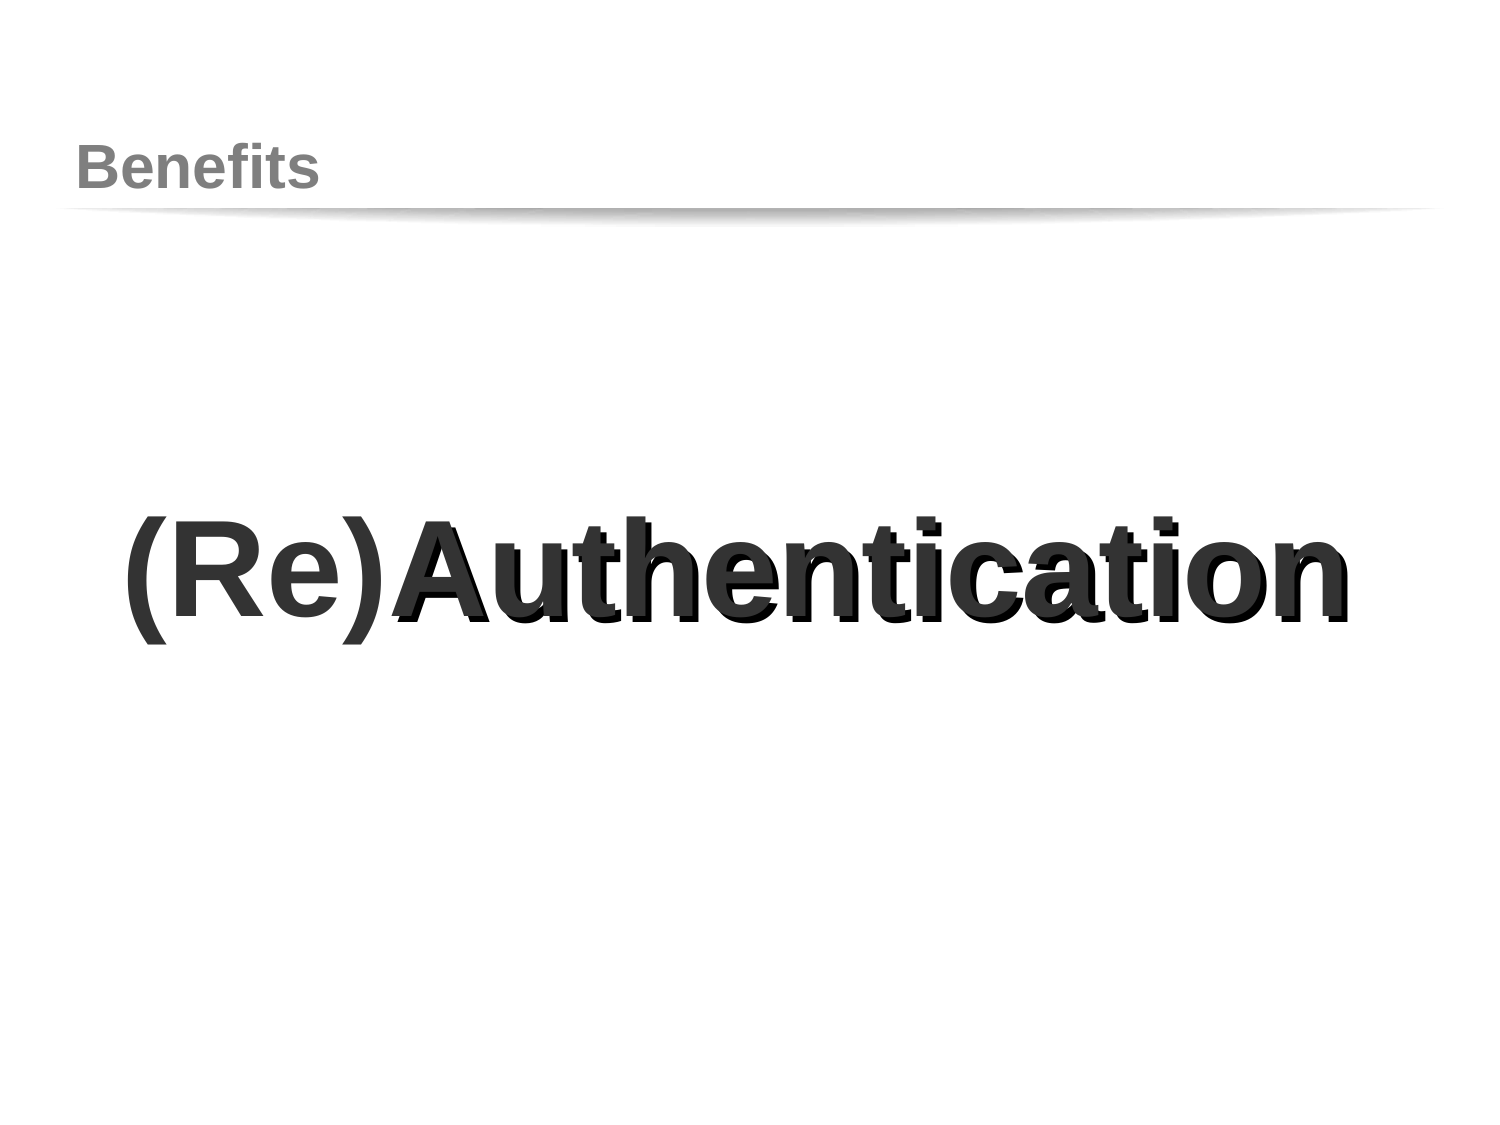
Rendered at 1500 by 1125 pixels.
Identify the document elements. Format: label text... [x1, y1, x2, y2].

title Benefits [75, 71, 1426, 203]
text_box (Re)Authentication [121, 479, 1364, 646]
